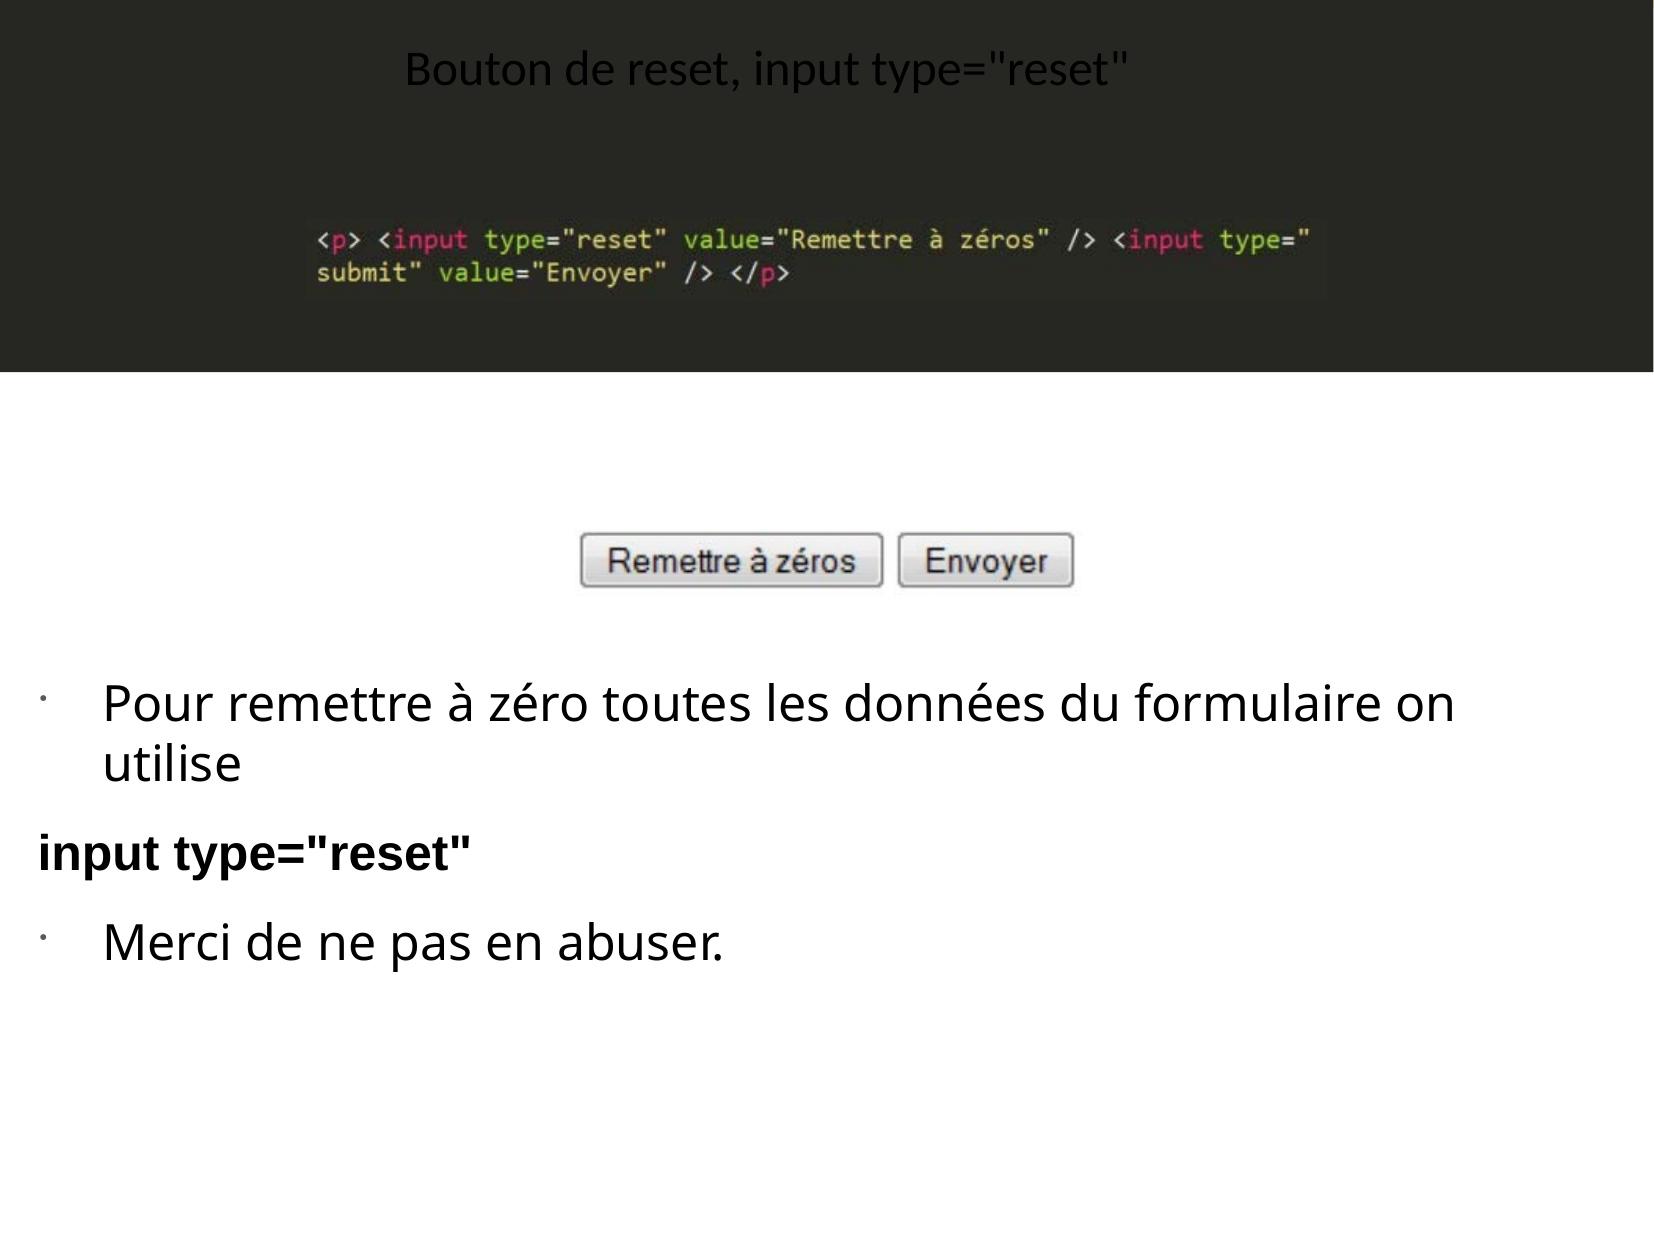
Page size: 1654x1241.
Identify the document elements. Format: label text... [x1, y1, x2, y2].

text_box [0, 0, 1654, 373]
text_box Pour remettre à zéro toutes les données du formulaire on utilise input type="reset" Merci de ne pas en abuser. [37, 641, 1515, 971]
picture [306, 218, 1327, 301]
title Bouton de reset, input type="reset" [402, 33, 1251, 218]
picture [574, 529, 1082, 596]
